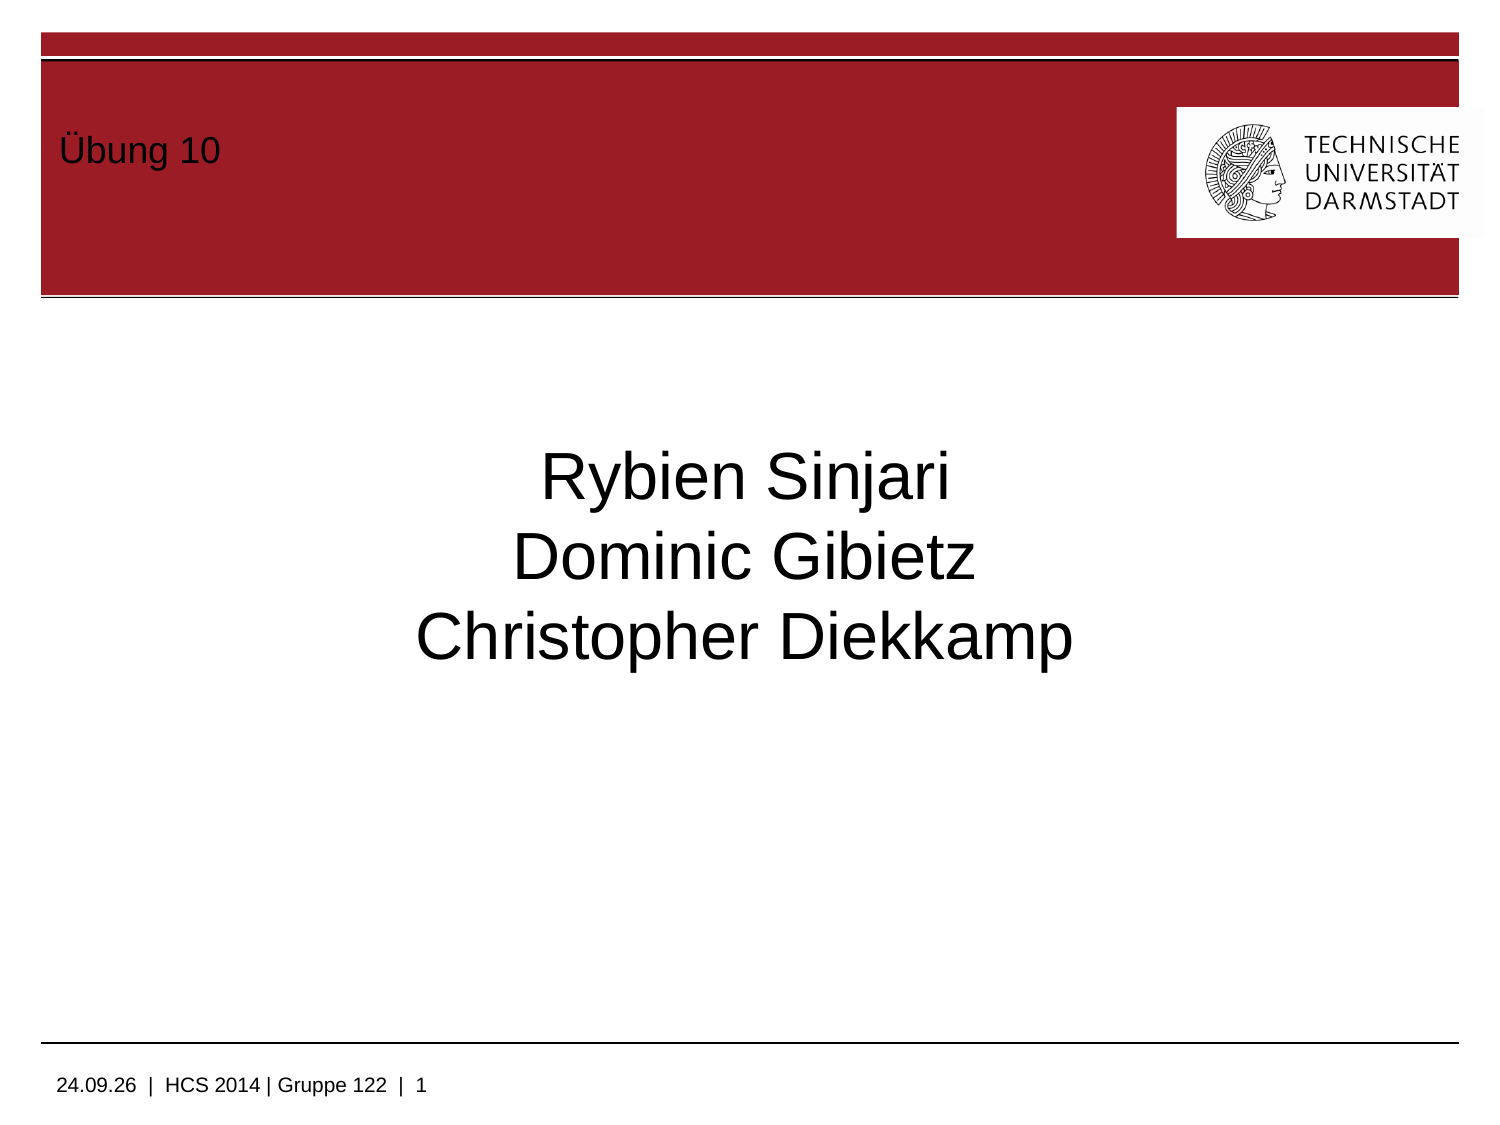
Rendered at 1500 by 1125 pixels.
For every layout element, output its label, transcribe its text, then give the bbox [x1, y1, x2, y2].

title Übung 10 [58, 80, 1149, 218]
subtitle Rybien Sinjari Dominic Gibietz Christopher Diekkamp [200, 352, 1291, 969]
picture [1176, 107, 1484, 238]
